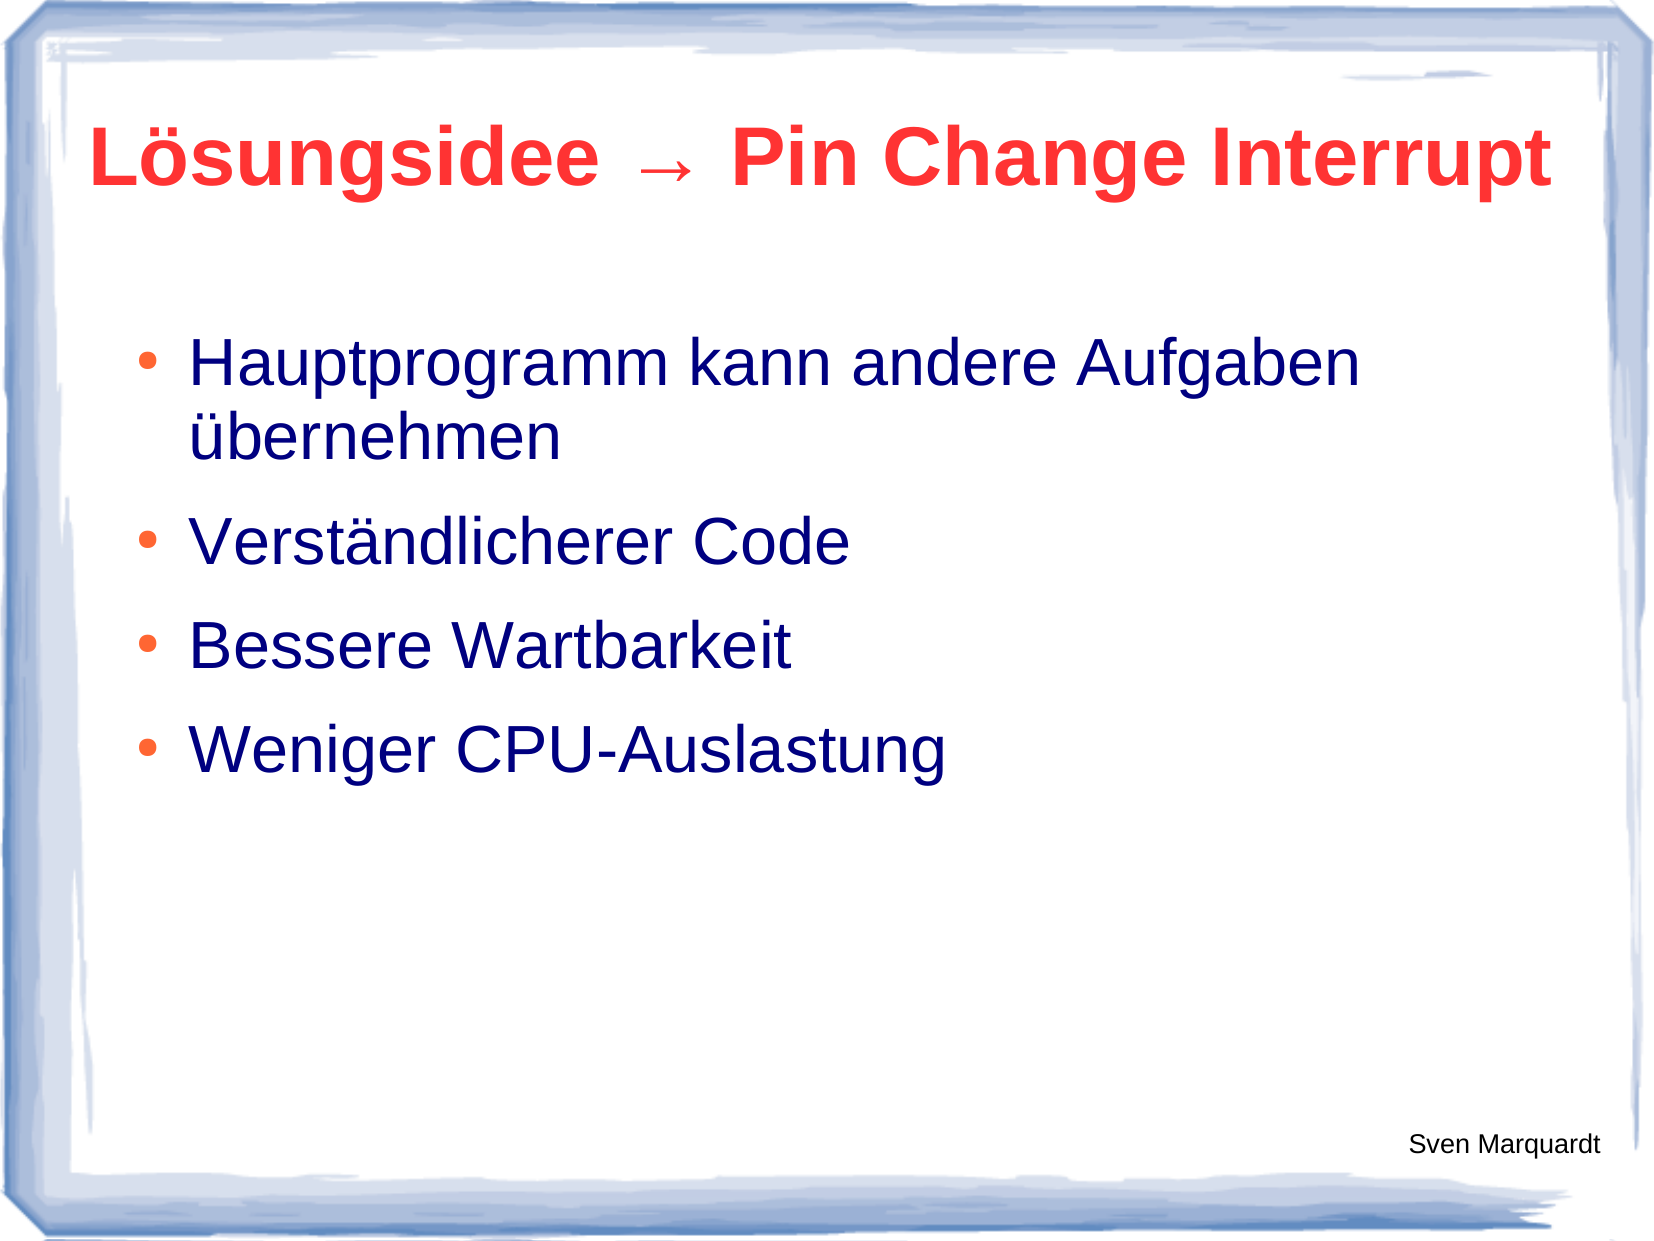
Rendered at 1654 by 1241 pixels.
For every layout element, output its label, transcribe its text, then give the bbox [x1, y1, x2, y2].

title Lösungsidee → Pin Change Interrupt [35, 52, 1607, 260]
list Hauptprogramm kann andere Aufgaben übernehmen Verständlicherer Code Bessere Wartbarkeit Weniger CPU-Auslastung [118, 324, 1571, 1004]
picture [0, 0, 1654, 1241]
text_box Sven Marquardt [1393, 1122, 1654, 1216]
